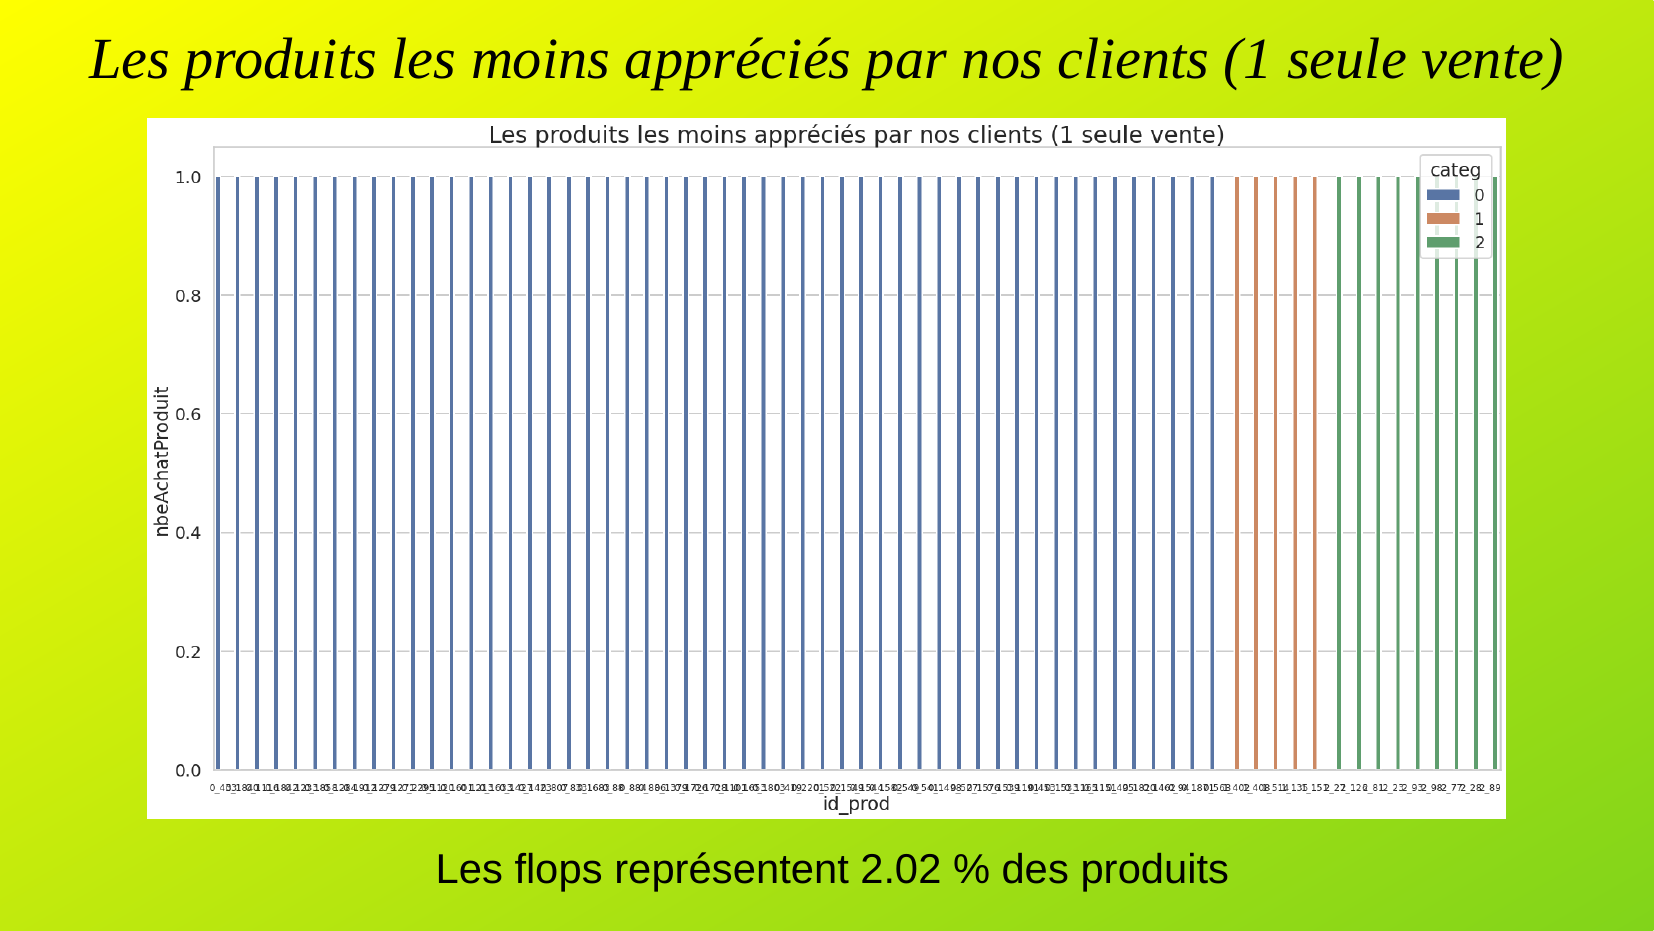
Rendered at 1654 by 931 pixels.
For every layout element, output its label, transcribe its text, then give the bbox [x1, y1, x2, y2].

picture [147, 118, 1506, 819]
text_box Les flops représentent 2.02 % des produits [0, 838, 1654, 900]
title Les produits les moins appréciés par nos clients (1 seule vente) [0, 0, 1654, 119]
